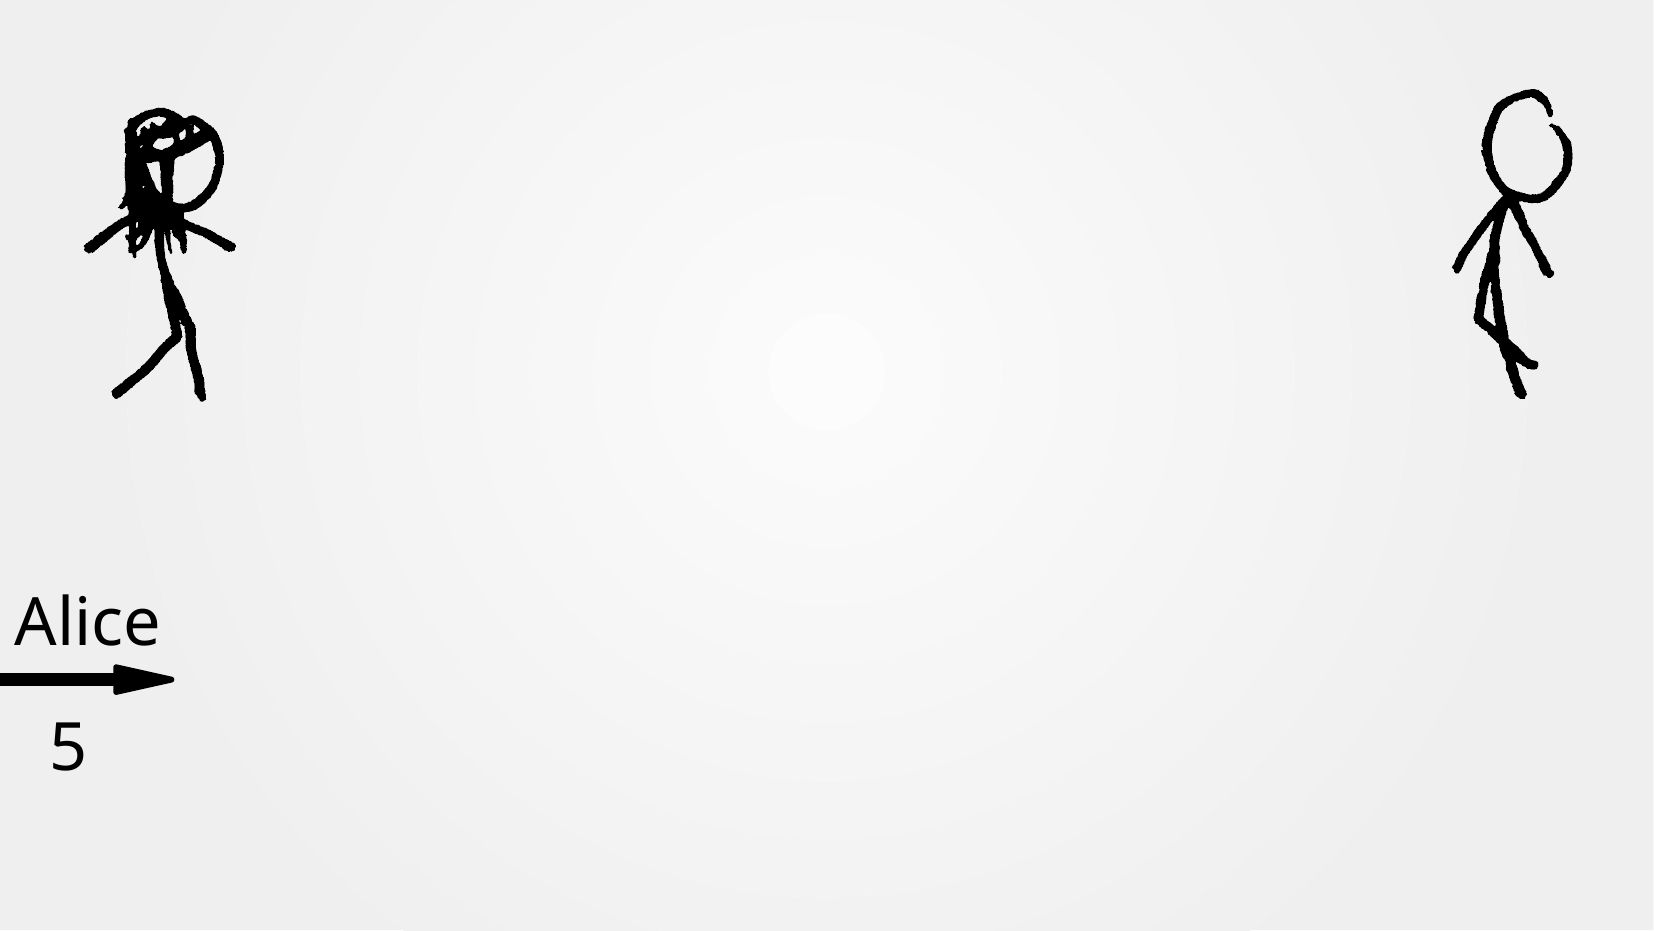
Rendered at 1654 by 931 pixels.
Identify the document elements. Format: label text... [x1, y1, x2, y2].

text_box Alice [0, 566, 192, 662]
text_box 5 [34, 691, 121, 794]
picture [82, 106, 238, 402]
picture [1448, 85, 1576, 402]
